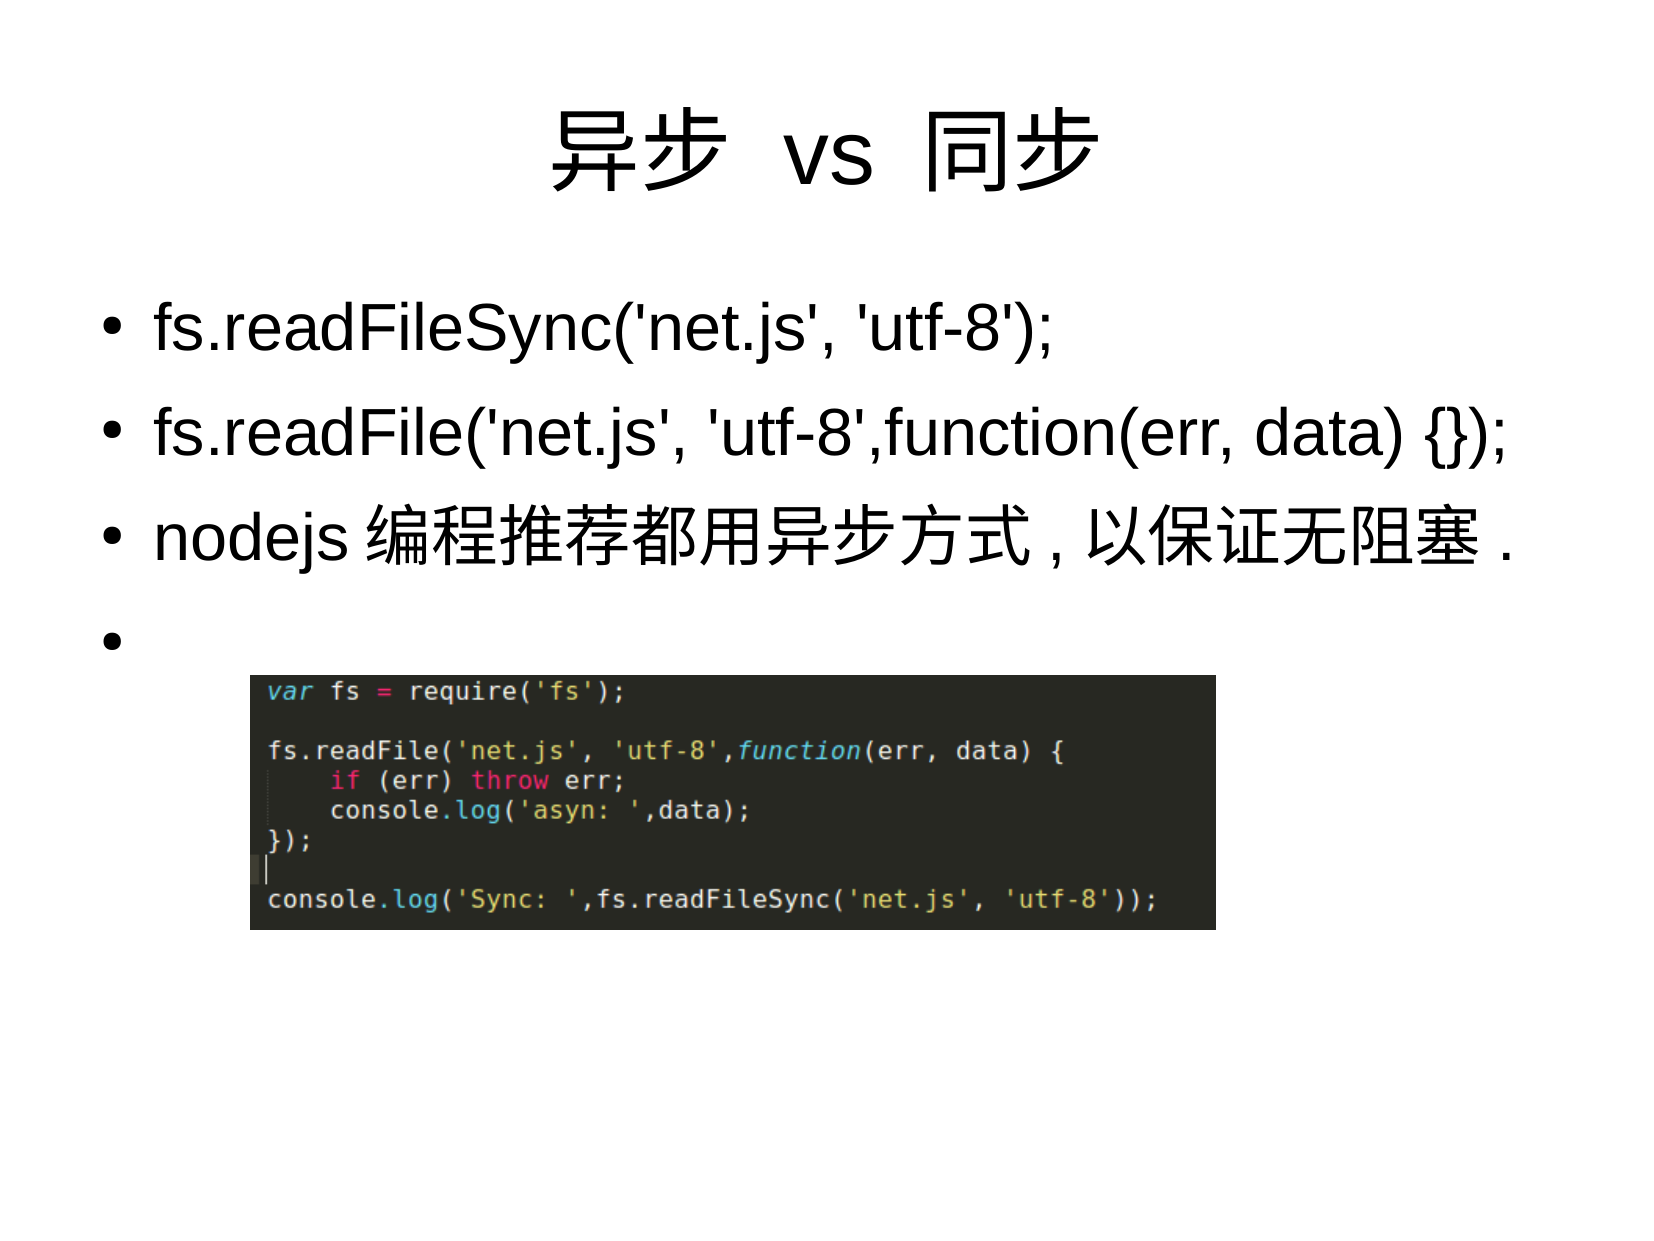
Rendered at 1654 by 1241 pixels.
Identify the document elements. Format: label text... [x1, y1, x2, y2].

title 异步 vs 同步 [82, 49, 1571, 257]
picture [250, 675, 1216, 931]
list fs.readFileSync('net.js', 'utf-8'); fs.readFile('net.js', 'utf-8',function(err, data) {}); nodejs编程推荐都用异步方式,以保证无阻塞. [82, 290, 1538, 1010]
